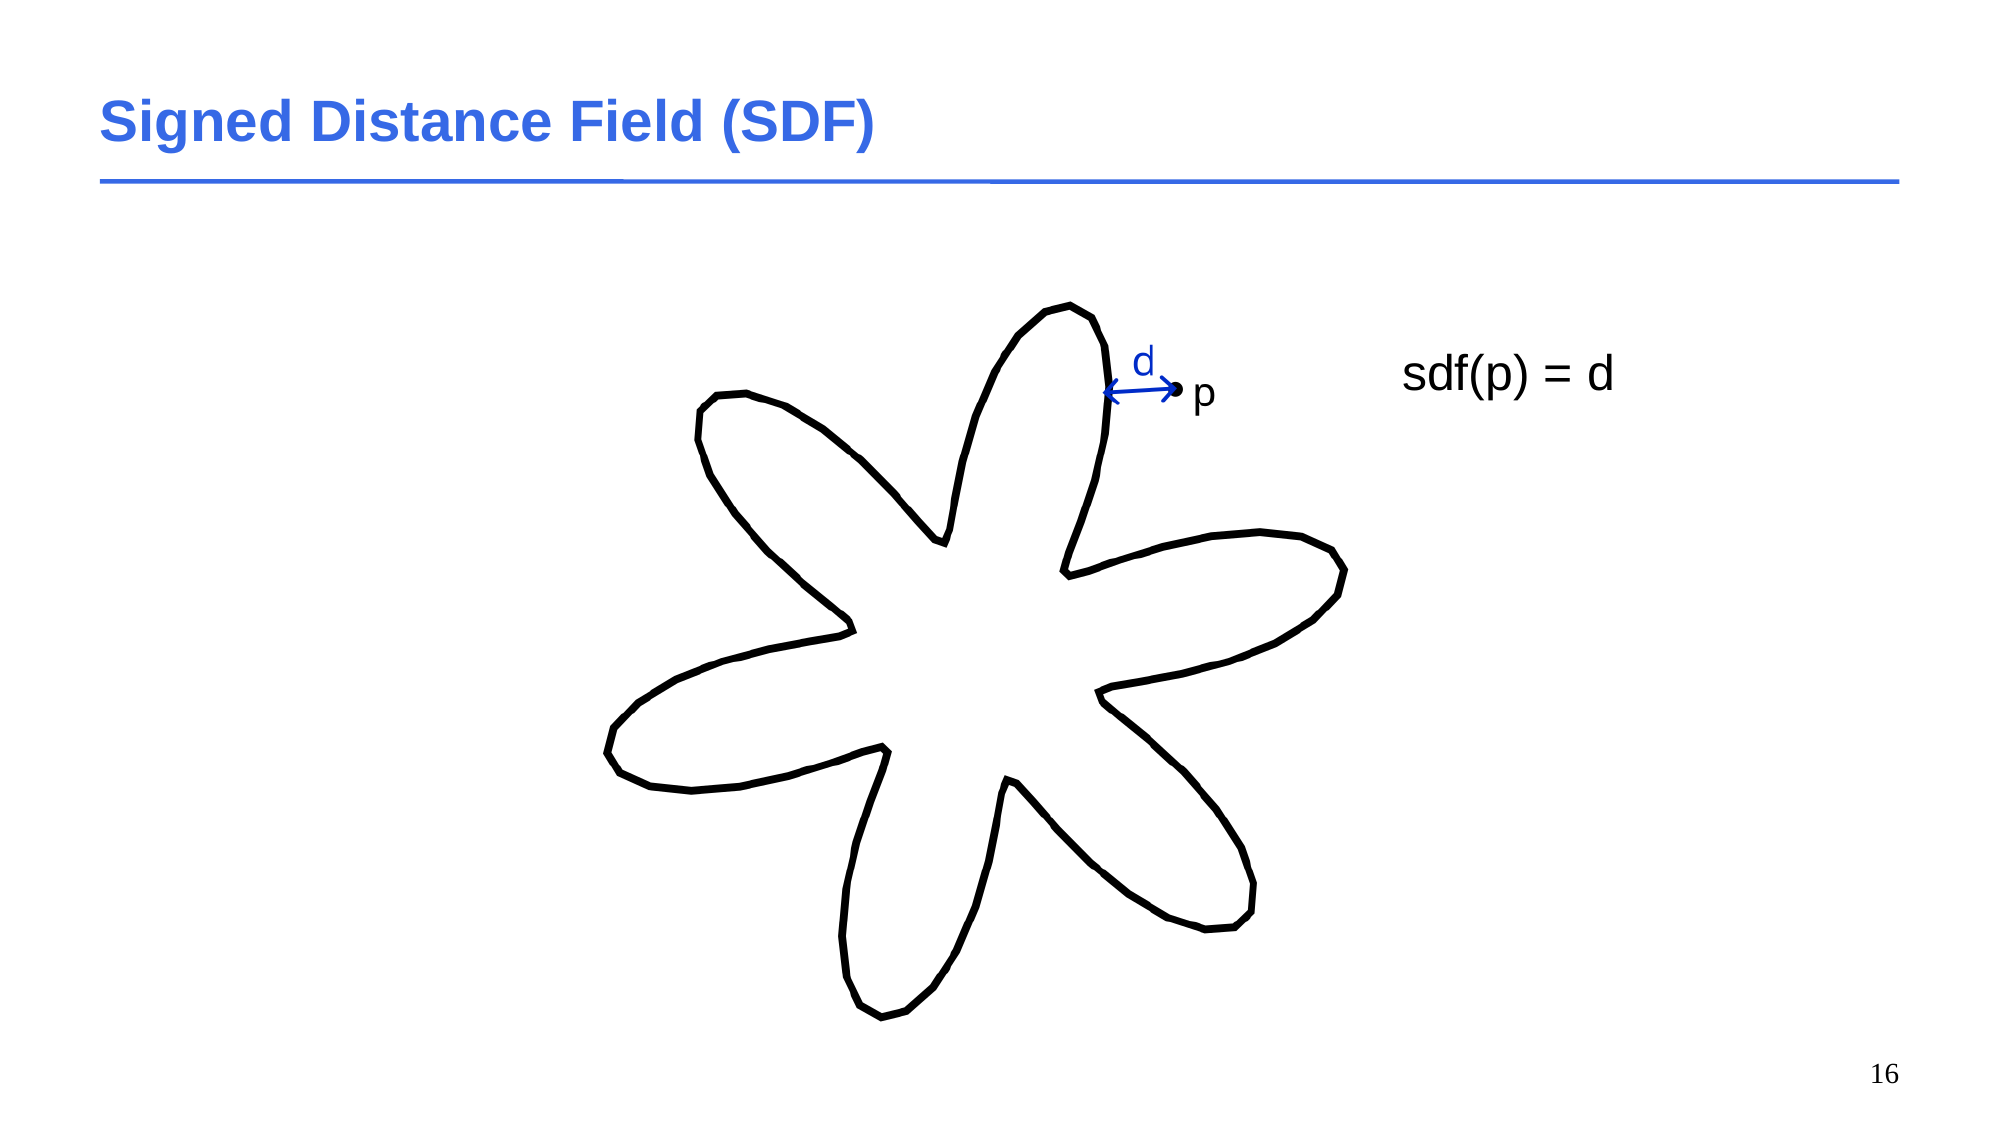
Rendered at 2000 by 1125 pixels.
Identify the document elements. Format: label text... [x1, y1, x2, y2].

picture [600, 299, 1351, 1025]
text_box sdf(p) = d [1387, 337, 1876, 526]
title Signed Distance Field (SDF) [99, 27, 1900, 215]
